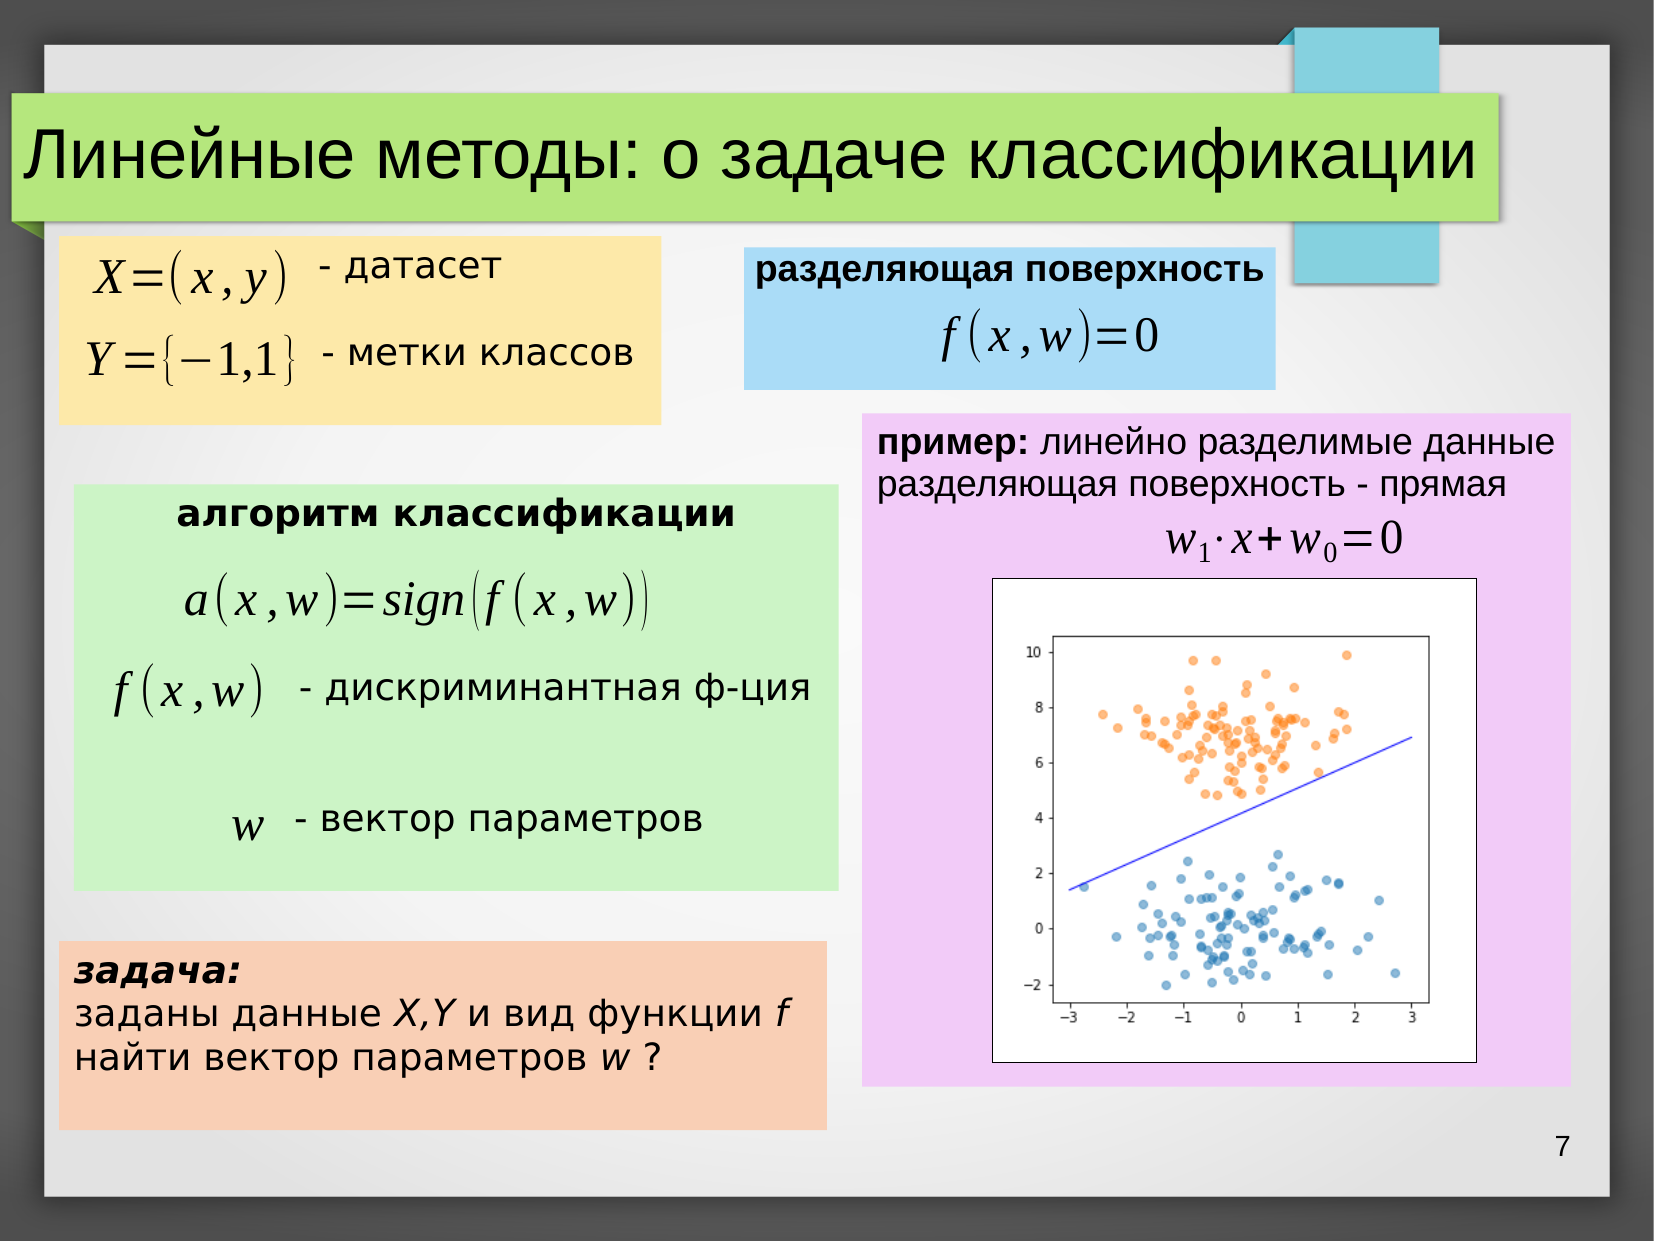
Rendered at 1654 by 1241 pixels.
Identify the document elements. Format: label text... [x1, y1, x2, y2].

text_box пример: линейно разделимые данные разделяющая поверхность - прямая [862, 413, 1571, 1087]
chart [105, 660, 272, 721]
title Линейные методы: о задаче классификации [23, 82, 1512, 225]
chart [78, 330, 308, 389]
picture [0, 0, 1654, 1241]
text_box задача: заданы данные X,Y и вид функции f найти вектор параметров w ? [59, 941, 827, 1131]
chart [1157, 519, 1410, 573]
text_box алгоритм классификации - дискриминантная ф-ция - вектор параметров [73, 484, 839, 891]
chart [177, 566, 656, 635]
chart [933, 305, 1166, 367]
chart [83, 248, 296, 309]
subtitle разделяющая поверхность [744, 247, 1276, 390]
chart [224, 795, 274, 851]
text_box - датасет - метки классов [59, 236, 662, 426]
